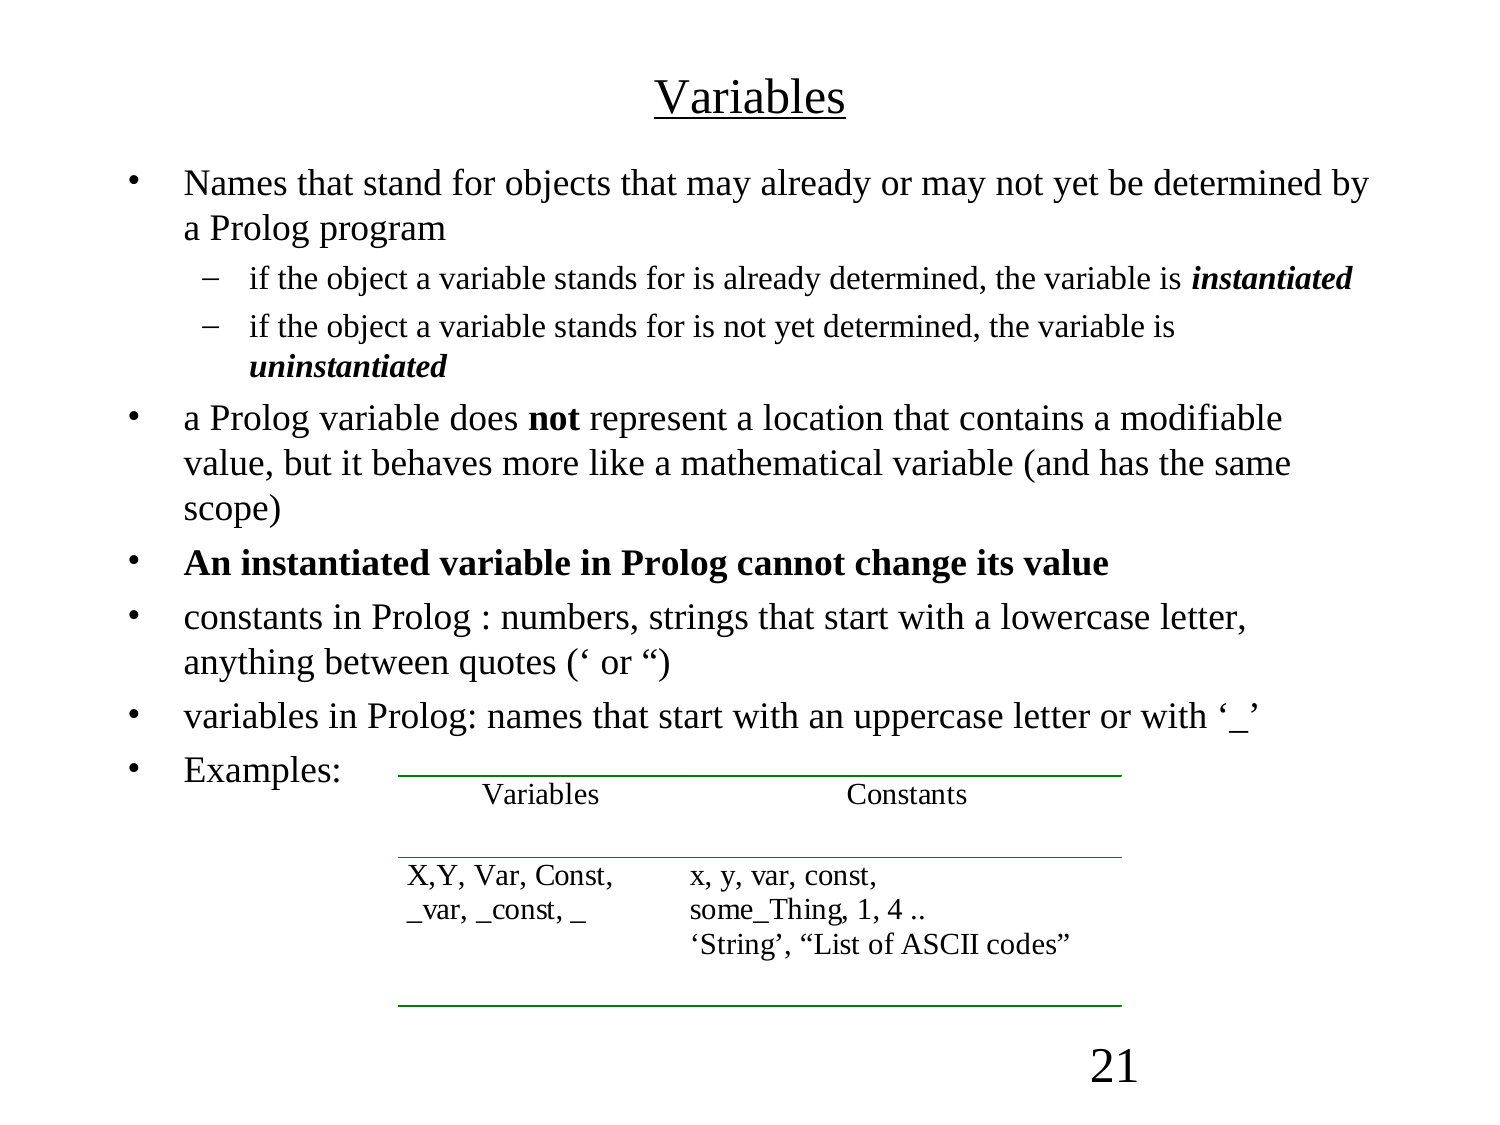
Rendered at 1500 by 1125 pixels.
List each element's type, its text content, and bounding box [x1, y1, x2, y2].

list Names that stand for objects that may already or may not yet be determined by a Prolog program if the object a variable stands for is already determined, the variable is instantiated if the object a variable stands for is not yet determined, the variable is uninstantiated a Prolog variable does not represent a location that contains a modifiable value, but it behaves more like a mathematical variable (and has the same scope) An instantiated variable in Prolog cannot change its value constants in Prolog : numbers, strings that start with a lowercase letter, anything between quotes (‘ or “) variables in Prolog: names that start with an uppercase letter or with ‘_’ Examples: [112, 149, 1388, 1000]
title Variables [112, 0, 1388, 149]
chart [387, 774, 1122, 1125]
